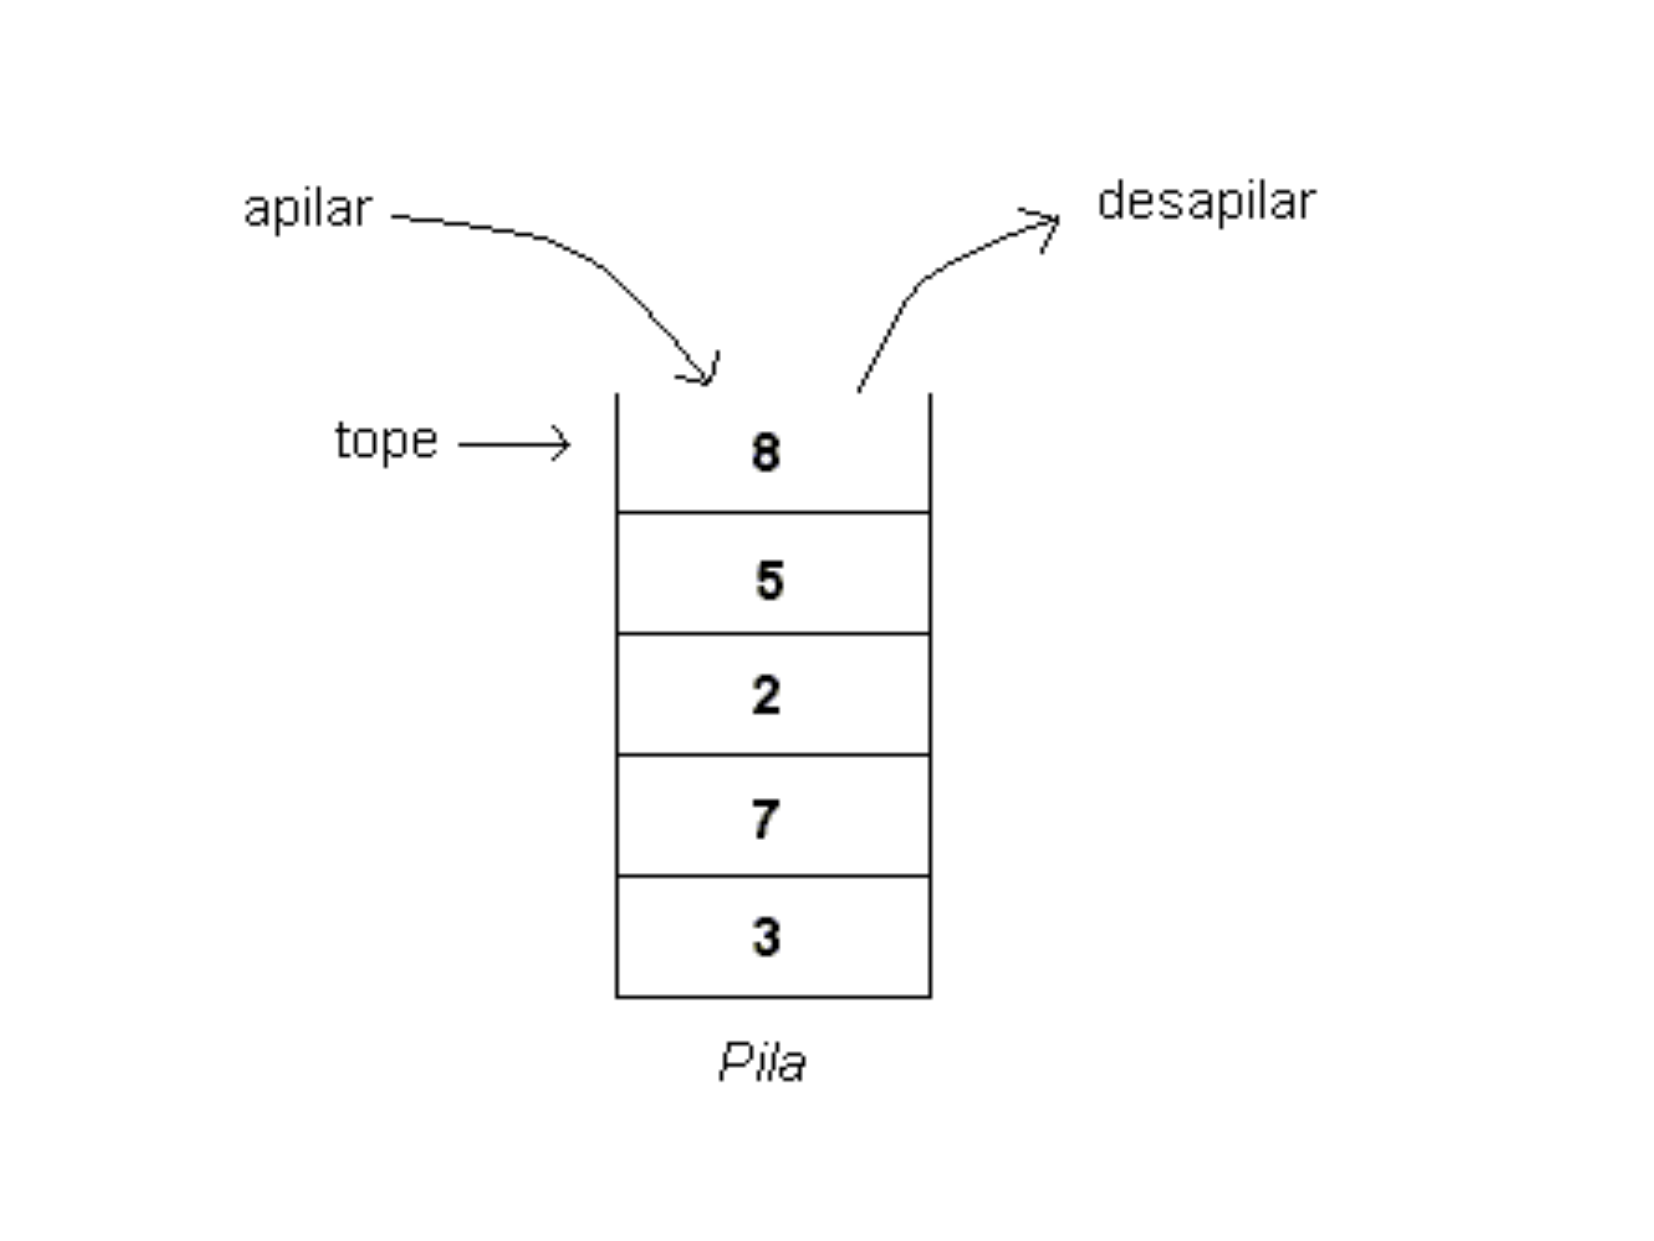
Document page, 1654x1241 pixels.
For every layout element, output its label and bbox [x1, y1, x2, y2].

picture [236, 177, 1329, 1093]
